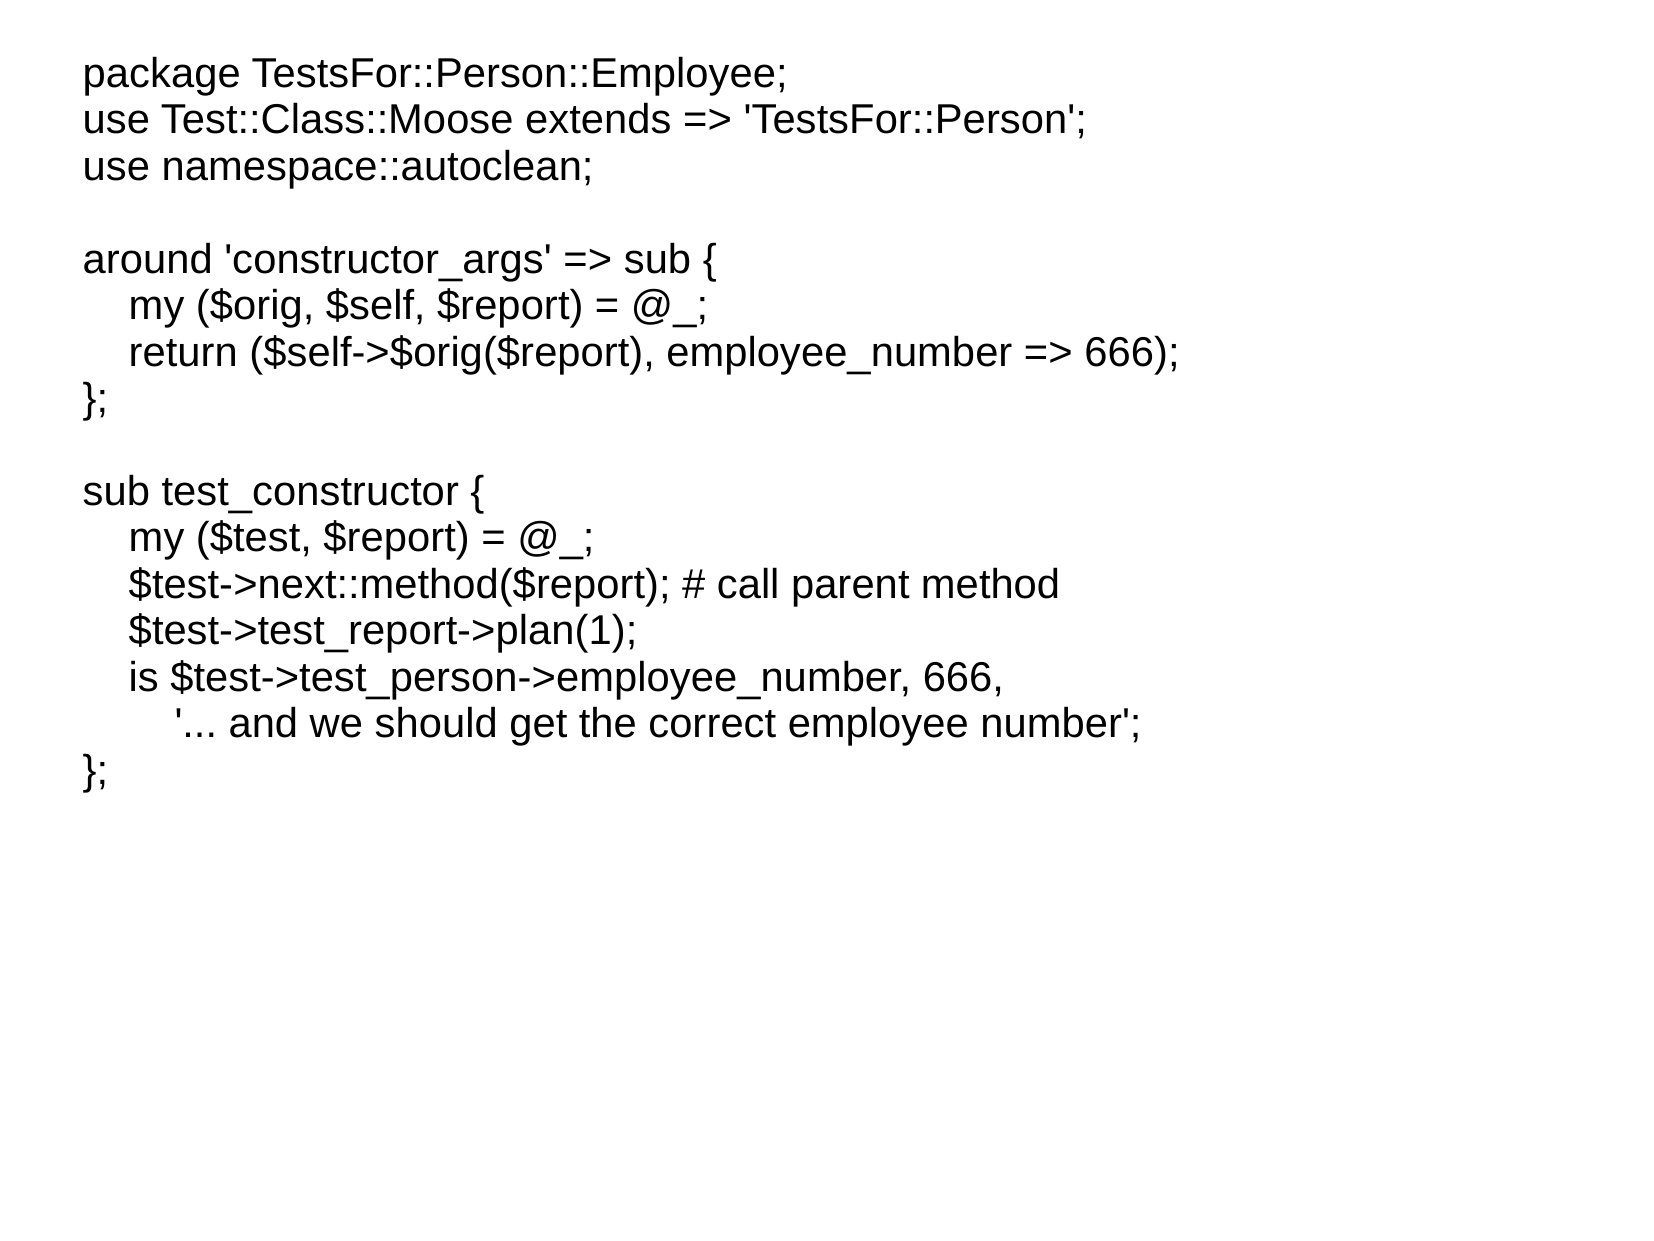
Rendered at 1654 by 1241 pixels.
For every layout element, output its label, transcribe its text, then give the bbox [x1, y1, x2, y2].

subtitle package TestsFor::Person::Employee; use Test::Class::Moose extends => 'TestsFor::Person'; use namespace::autoclean; around 'constructor_args' => sub { my ($orig, $self, $report) = @_; return ($self->$orig($report), employee_number => 666); }; sub test_constructor { my ($test, $report) = @_; $test->next::method($report); # call parent method $test->test_report->plan(1); is $test->test_person->employee_number, 666, '... and we should get the correct employee number'; }; [82, 49, 1571, 1010]
